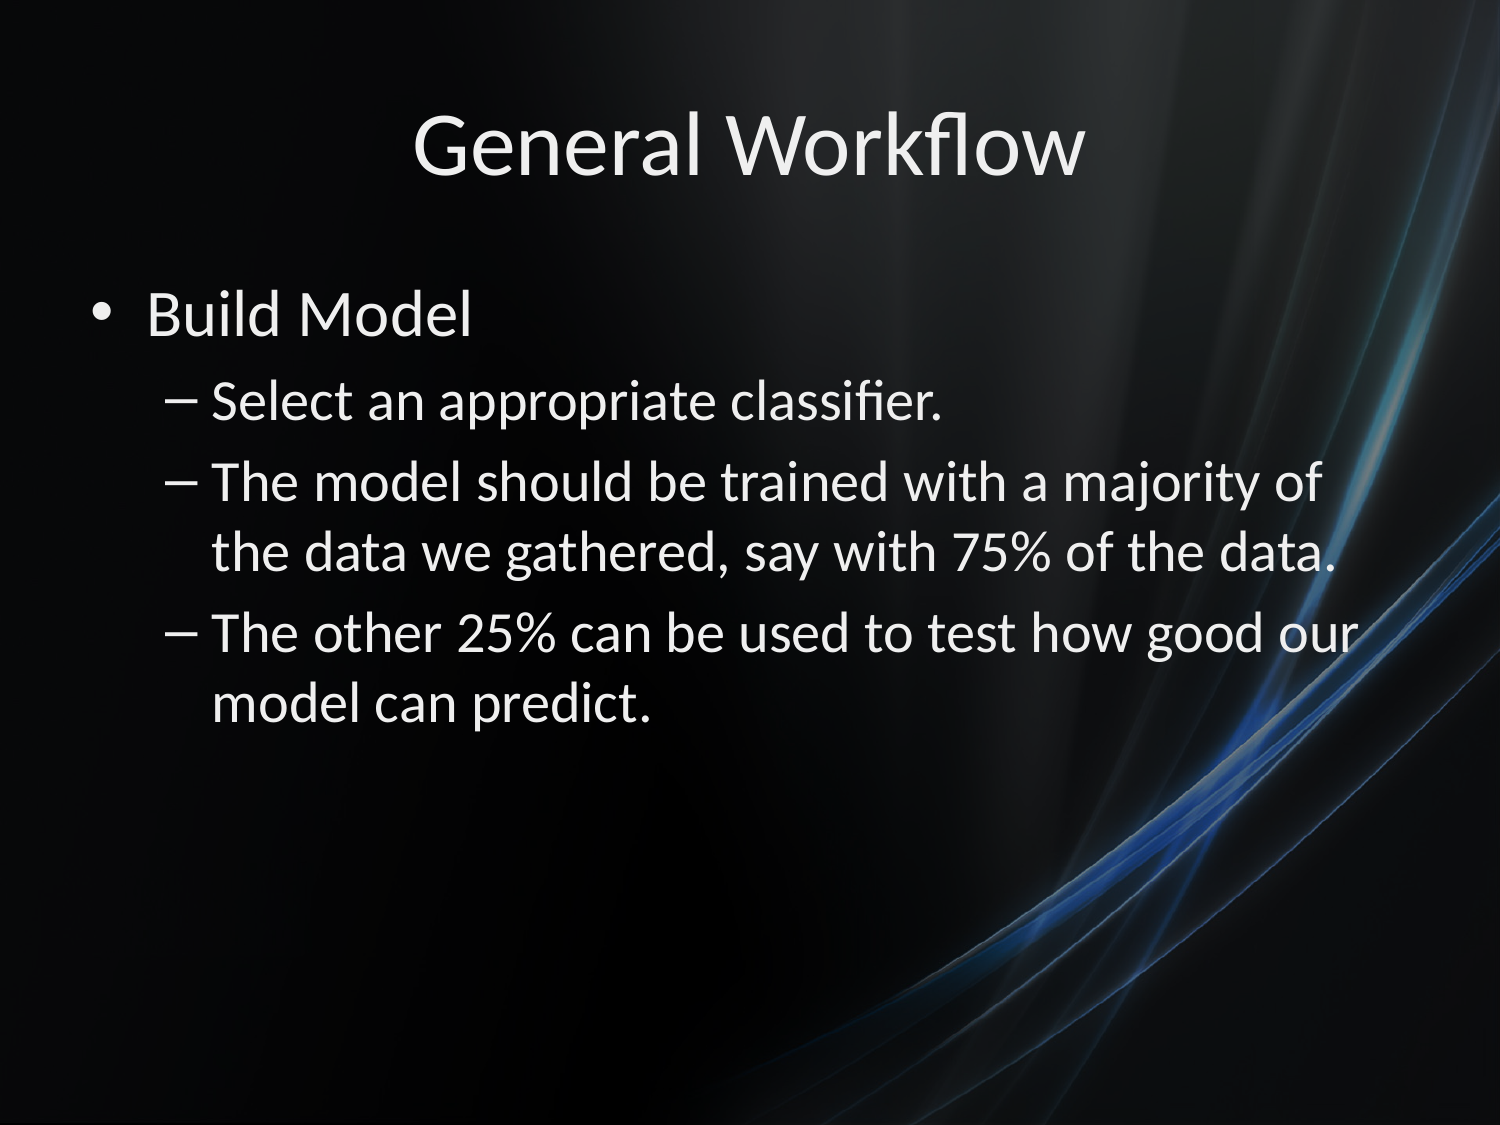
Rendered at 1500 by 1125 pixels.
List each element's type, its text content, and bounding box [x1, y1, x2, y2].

picture [0, 0, 1500, 1125]
title General Workflow [75, 45, 1425, 233]
list Build Model Select an appropriate classifier. The model should be trained with a majority of the data we gathered, say with 75% of the data. The other 25% can be used to test how good our model can predict. [75, 262, 1425, 1005]
